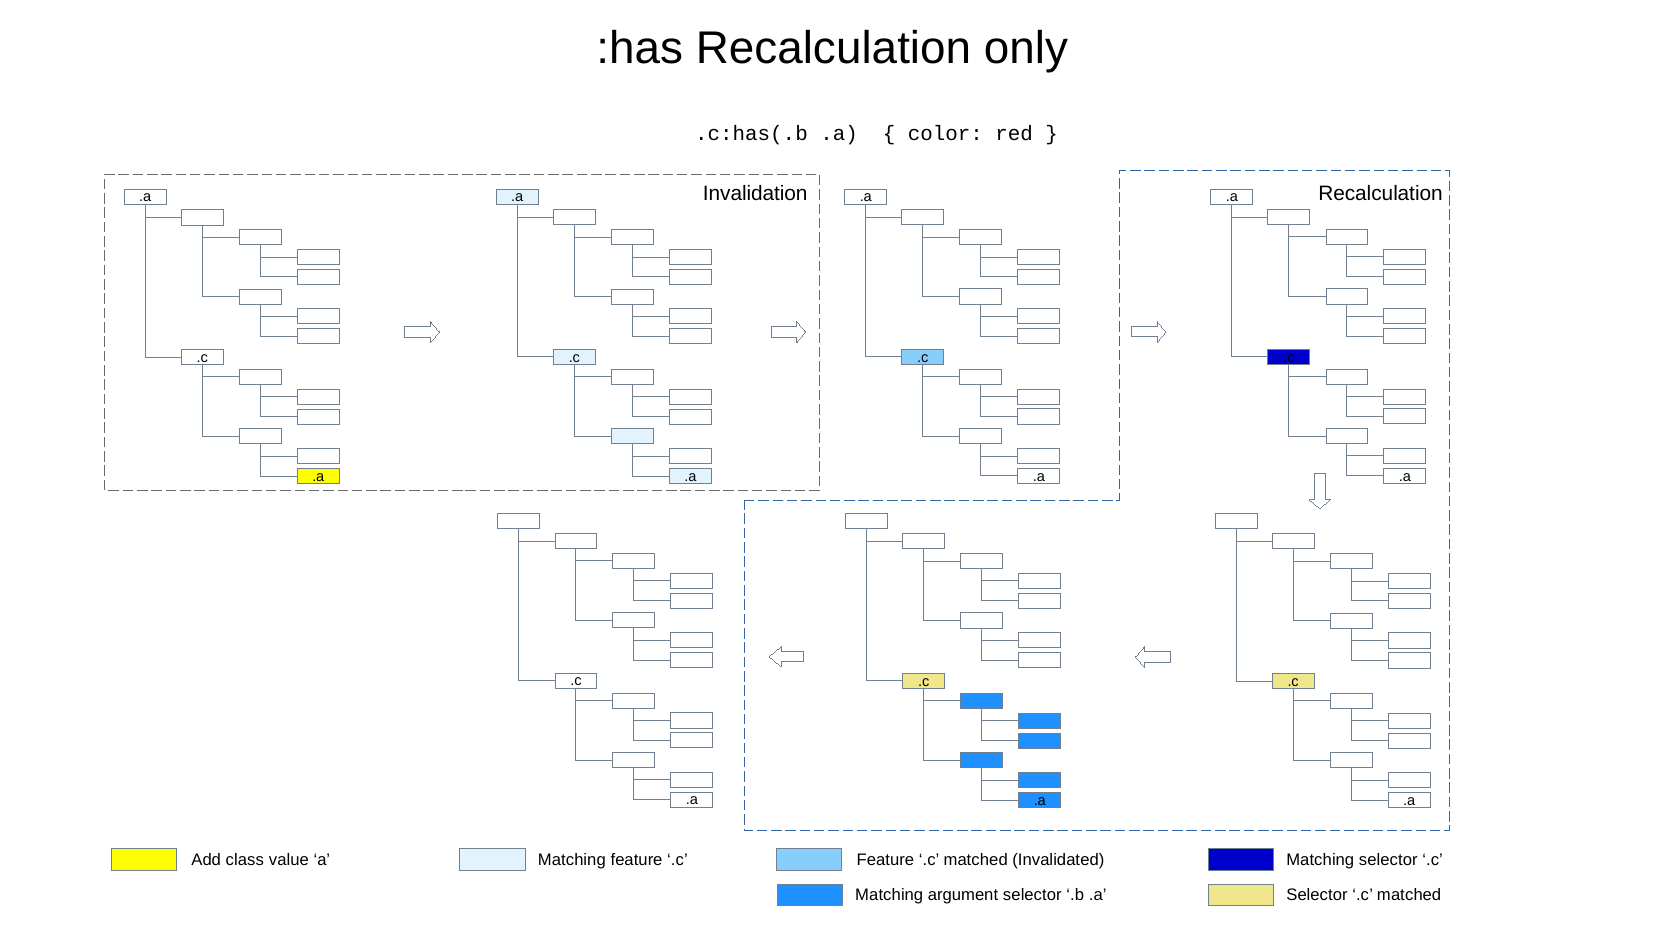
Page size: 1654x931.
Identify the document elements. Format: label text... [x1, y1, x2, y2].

text_box [1208, 884, 1271, 906]
text_box [1208, 848, 1271, 871]
text_box [612, 553, 655, 569]
text_box .a [670, 792, 713, 808]
text_box .a [844, 189, 887, 205]
text_box Matching selector ‘.c’ [1271, 842, 1468, 877]
text_box [459, 848, 523, 871]
text_box [959, 288, 1002, 305]
text_box [744, 170, 1450, 831]
text_box [1017, 448, 1060, 464]
text_box .c:has(.b .a) { color: red } [680, 112, 1016, 159]
text_box [670, 712, 713, 729]
text_box [1017, 249, 1060, 265]
text_box Feature ‘.c’ matched (Invalidated) [841, 842, 1133, 877]
text_box Invalidation [688, 169, 832, 217]
text_box [1017, 328, 1060, 344]
text_box Selector ‘.c’ matched [1271, 877, 1471, 917]
text_box [1017, 408, 1060, 425]
text_box Add class value ‘a’ [176, 842, 361, 877]
text_box [776, 848, 841, 871]
text_box [612, 612, 655, 628]
text_box .a [1017, 468, 1060, 484]
text_box [497, 513, 540, 529]
text_box [959, 428, 1002, 444]
text_box [1017, 308, 1060, 324]
text_box [670, 593, 713, 609]
text_box [959, 229, 1002, 245]
text_box [670, 772, 713, 788]
text_box [670, 573, 713, 589]
text_box [612, 752, 655, 768]
text_box Matching feature ‘.c’ [523, 842, 712, 877]
text_box .c [901, 349, 944, 365]
text_box [555, 533, 597, 549]
text_box Matching argument selector ‘.b .a’ [840, 878, 1163, 912]
text_box [670, 732, 713, 748]
text_box :has Recalculation only [5, 15, 1654, 179]
text_box [111, 848, 176, 871]
text_box .c [555, 673, 597, 689]
text_box [777, 884, 840, 906]
text_box [959, 369, 1002, 385]
text_box [670, 632, 713, 648]
text_box [1017, 269, 1060, 285]
text_box [1017, 389, 1060, 405]
text_box [104, 174, 820, 491]
text_box [901, 209, 944, 225]
text_box [612, 693, 655, 709]
text_box [670, 652, 713, 668]
